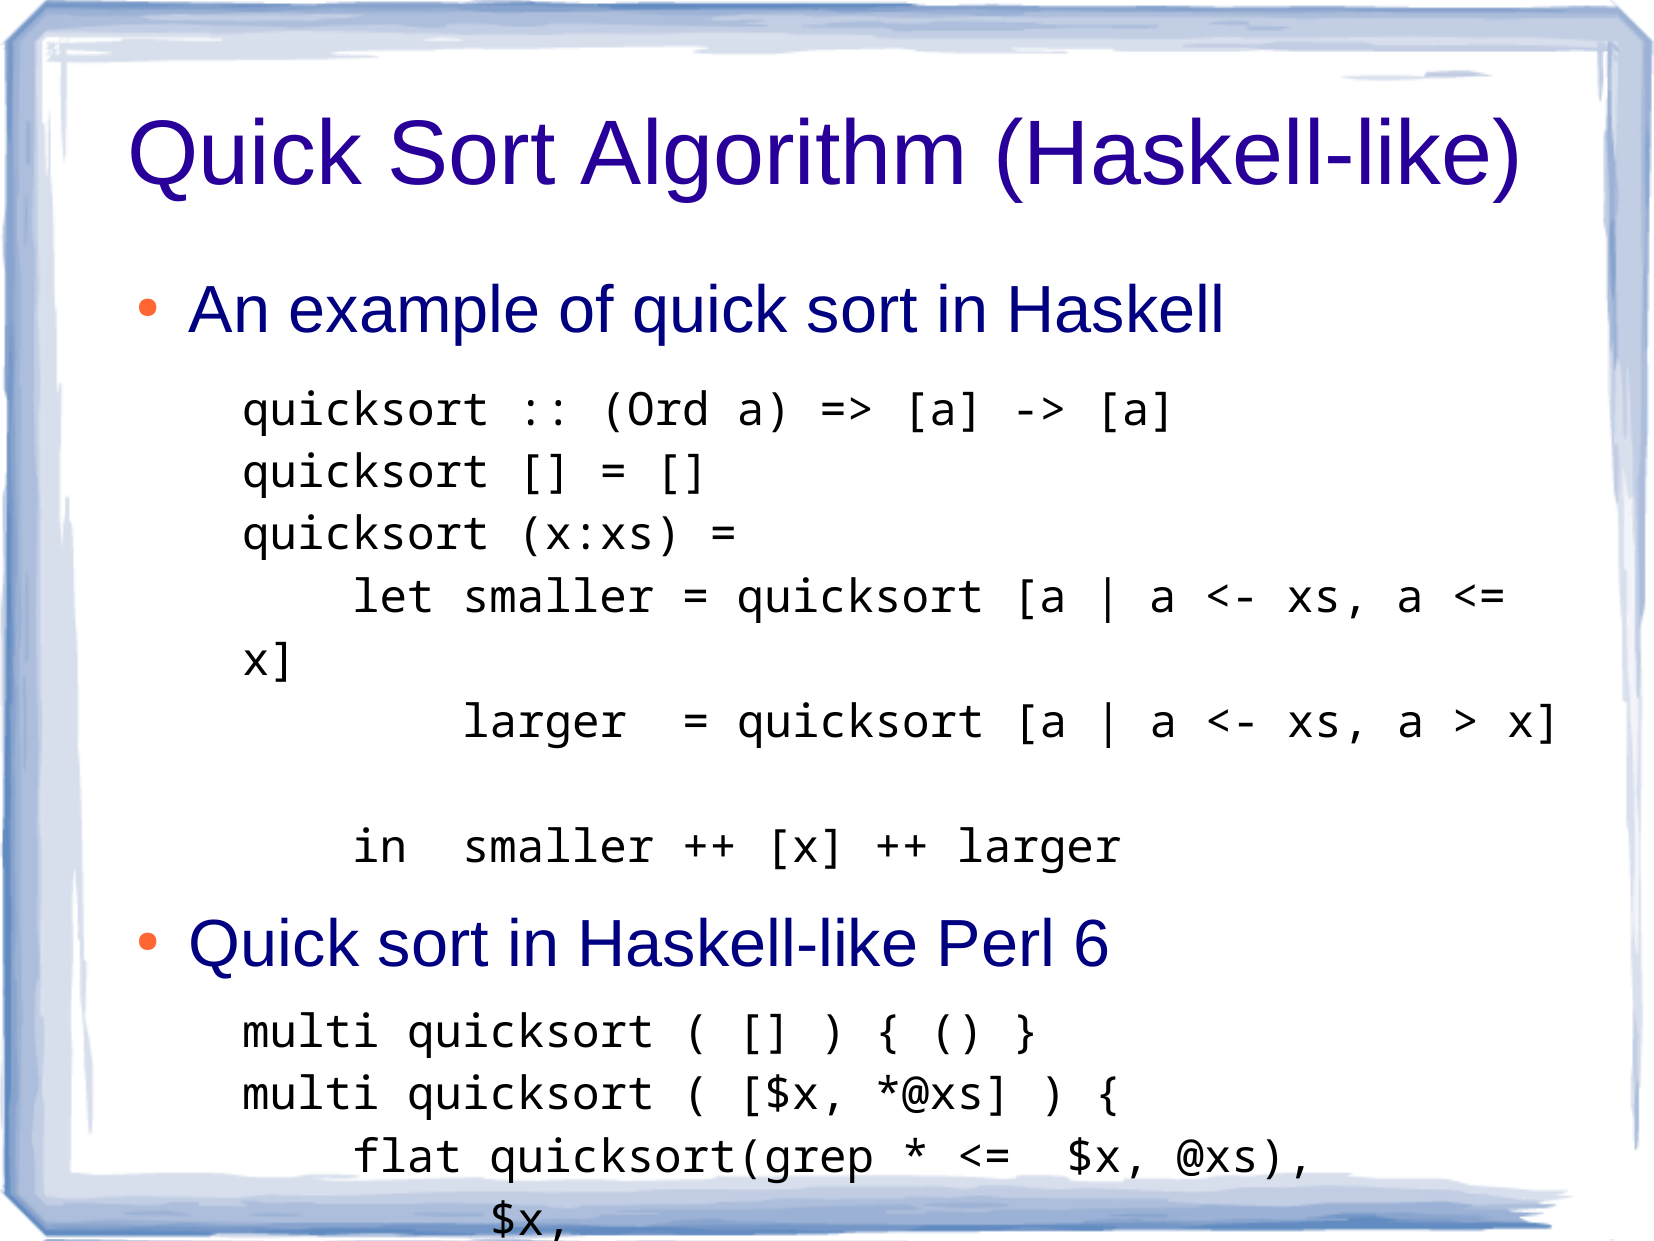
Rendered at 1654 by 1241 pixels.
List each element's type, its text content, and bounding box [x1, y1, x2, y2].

picture [0, 0, 1654, 1241]
title Quick Sort Algorithm (Haskell-like) [82, 49, 1571, 257]
list An example of quick sort in Haskell quicksort :: (Ord a) => [a] -> [a] quicksort [] = [] quicksort (x:xs) = let smaller = quicksort [a | a <- xs, a <= x] larger = quicksort [a | a <- xs, a > x] in smaller ++ [x] ++ larger Quick sort in Haskell-like Perl 6 multi quicksort ( [] ) { () } multi quicksort ( [$x, *@xs] ) { flat quicksort(grep * <= $x, @xs), $x, quicksort(grep * > $x, @xs) } [118, 271, 1571, 1185]
